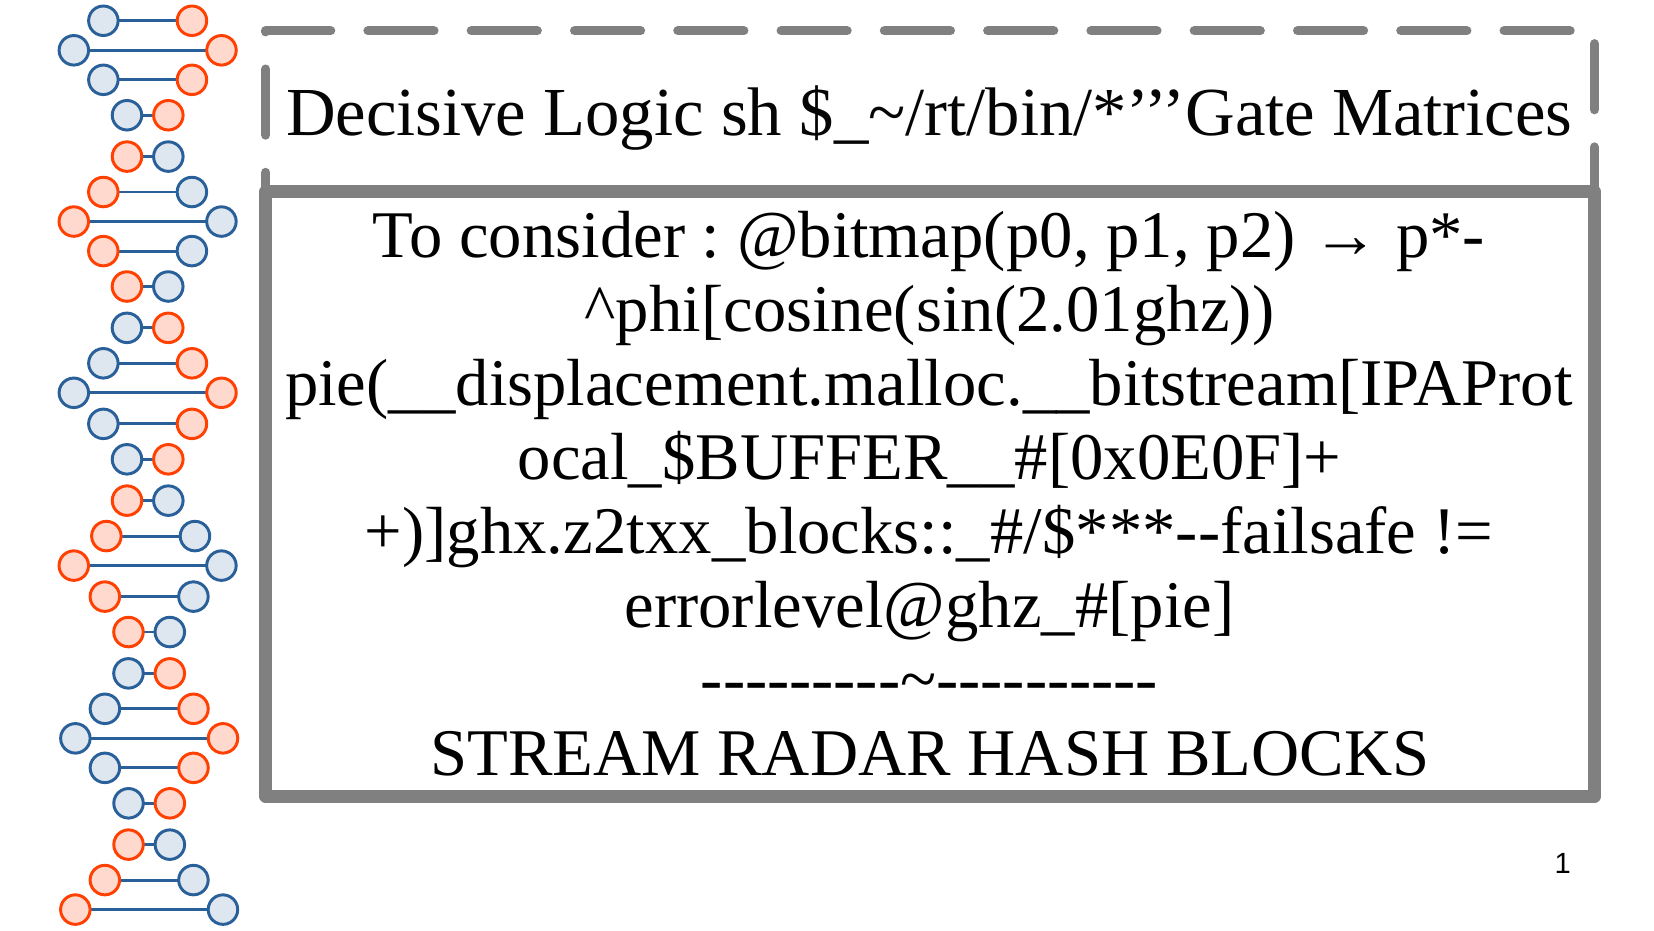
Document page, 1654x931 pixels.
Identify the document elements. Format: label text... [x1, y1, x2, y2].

subtitle To consider : @bitmap(p0, p1, p2) → p*-^phi[cosine(sin(2.01ghz)) pie(__displacement.malloc.__bitstream[IPAProtocal_$BUFFER__#[0x0E0F]++)]ghx.z2txx_blocks::_#/$***--failsafe != errorlevel@ghz_#[pie] ---------~---------- STREAM RADAR HASH BLOCKS [265, 191, 1595, 797]
title Decisive Logic sh $_~/rt/bin/*’’’Gate Matrices [265, 30, 1595, 185]
